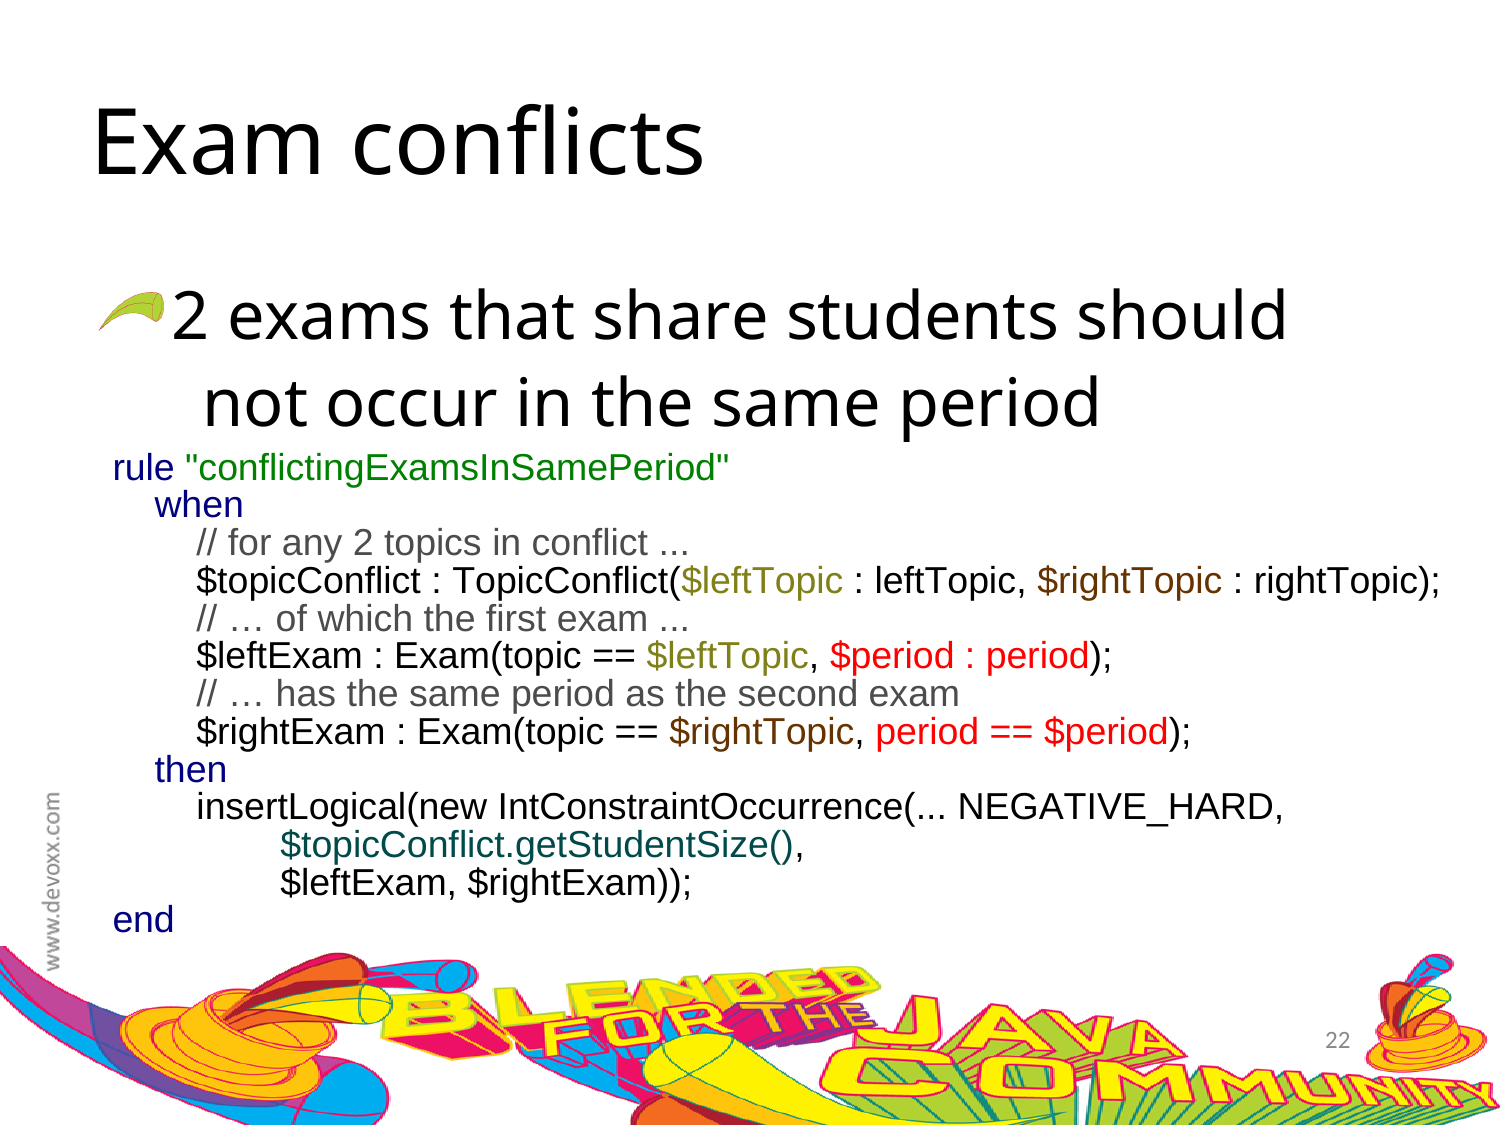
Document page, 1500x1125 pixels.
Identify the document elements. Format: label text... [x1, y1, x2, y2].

picture [0, 757, 1500, 1125]
list 2 exams that share students should not occur in the same period [75, 262, 1426, 548]
title Exam conflicts [75, 45, 1426, 233]
text_box rule "conflictingExamsInSamePeriod" when // for any 2 topics in conflict ... $topicConflict : TopicConflict($leftTopic : leftTopic, $rightTopic : rightTopic); // … of which the first exam ... $leftExam : Exam(topic == $leftTopic, $period : period); // … has the same period as the second exam $rightExam : Exam(topic == $rightTopic, period == $period); then insertLogical(new IntConstraintOccurrence(... NEGATIVE_HARD, $topicConflict.getStudentSize(), $leftExam, $rightExam)); end [112, 450, 1463, 983]
